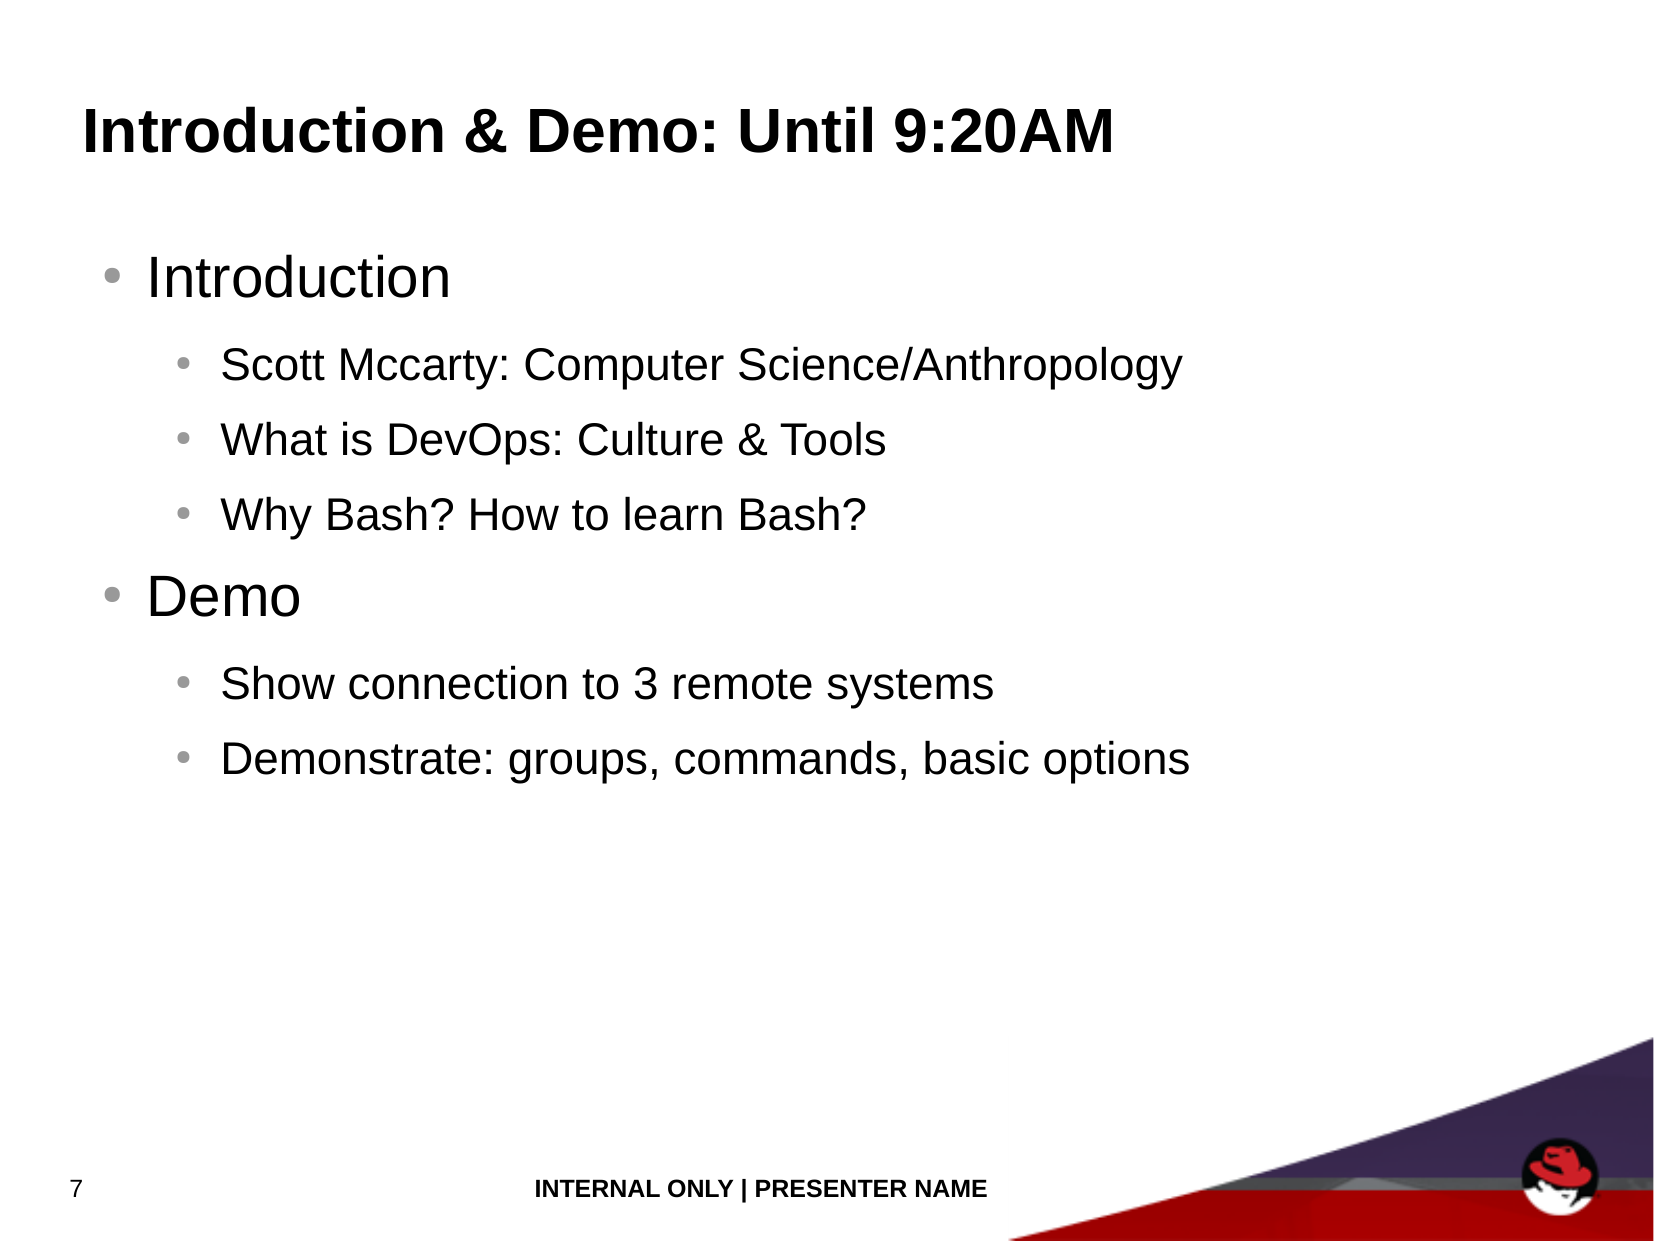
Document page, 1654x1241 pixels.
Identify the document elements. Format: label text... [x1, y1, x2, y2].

picture [1007, 1036, 1654, 1241]
title Introduction & Demo: Until 9:20AM [82, 37, 1571, 226]
list Introduction Scott Mccarty: Computer Science/Anthropology What is DevOps: Culture & Tools Why Bash? How to learn Bash? Demo Show connection to 3 remote systems Demonstrate: groups, commands, basic options [86, 244, 1501, 1039]
